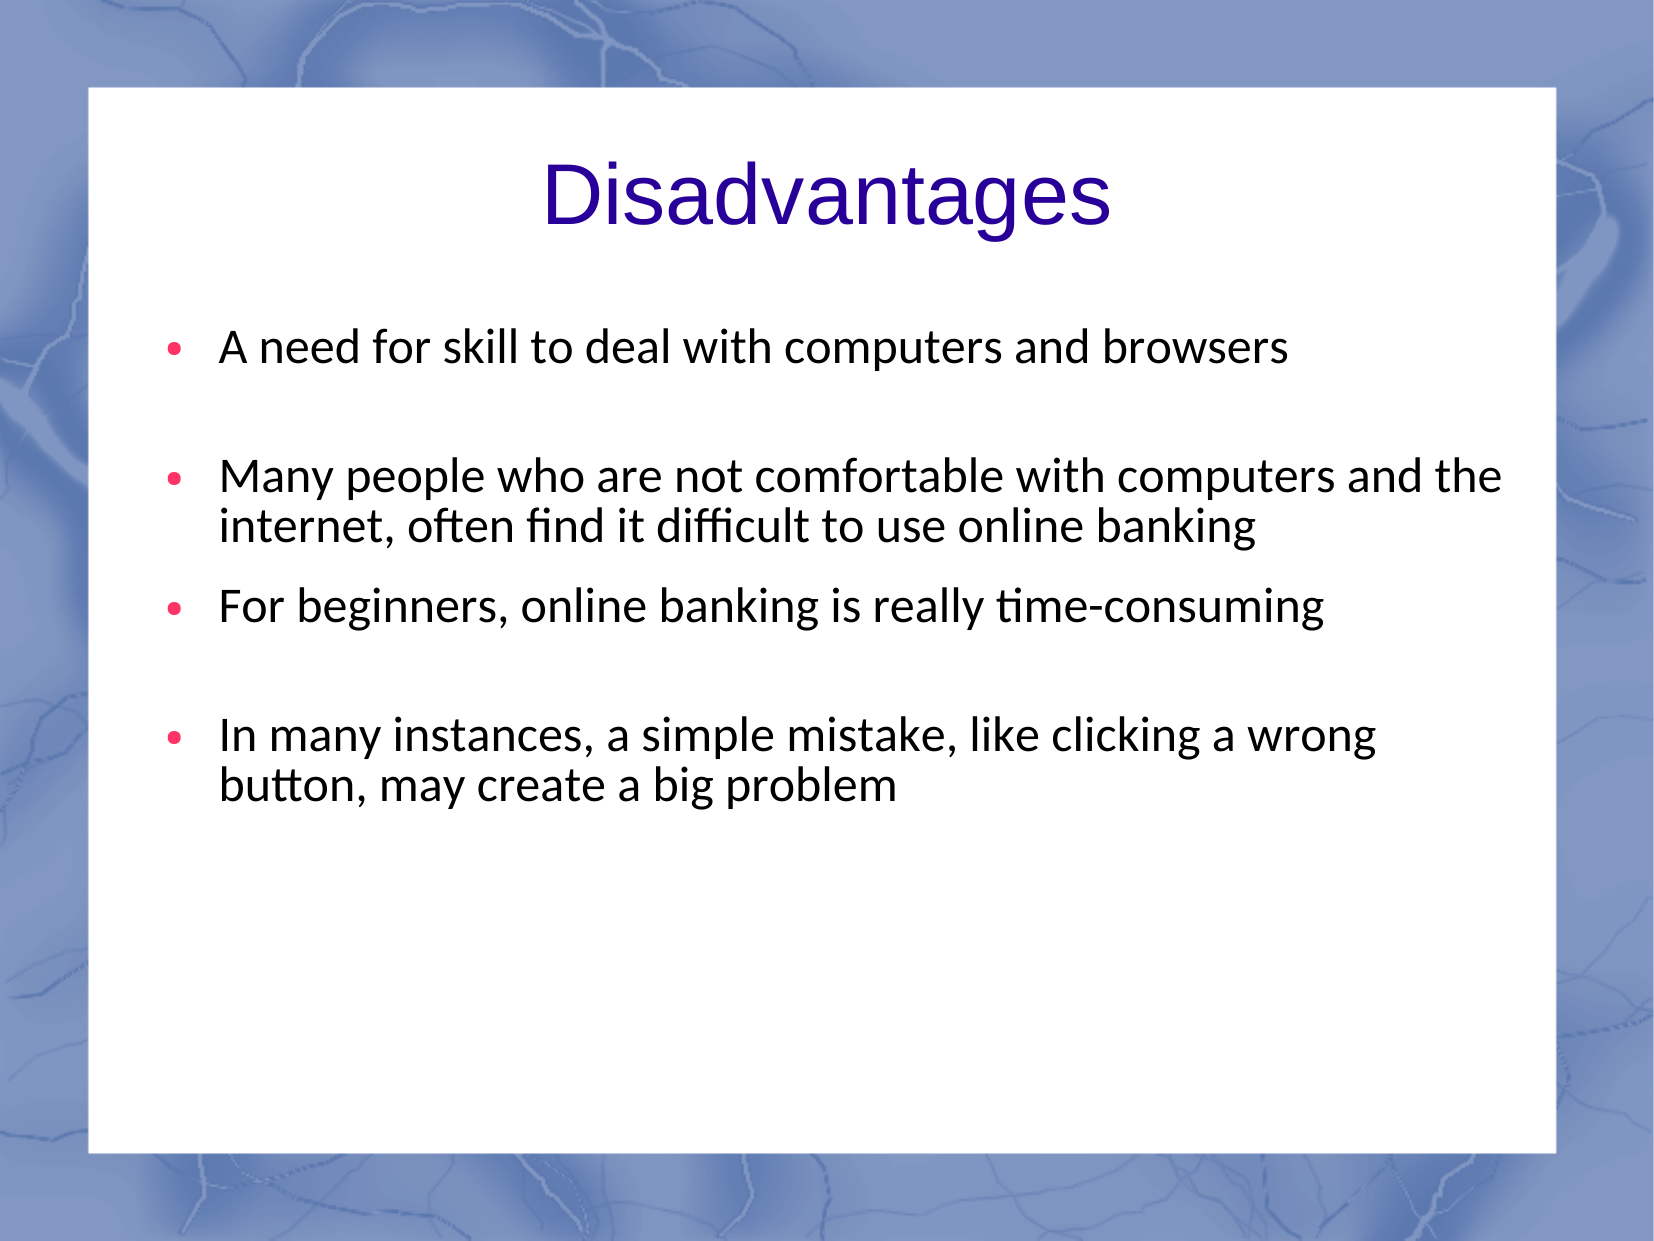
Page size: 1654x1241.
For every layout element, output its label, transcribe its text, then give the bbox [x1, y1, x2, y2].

title Disadvantages [118, 90, 1536, 298]
list A need for skill to deal with computers and browsers Many people who are not comfortable with computers and the internet, often find it difficult to use online banking For beginners, online banking is really time-consuming In many instances, a simple mistake, like clicking a wrong button, may create a big problem [147, 325, 1506, 1010]
picture [0, 0, 1654, 1241]
